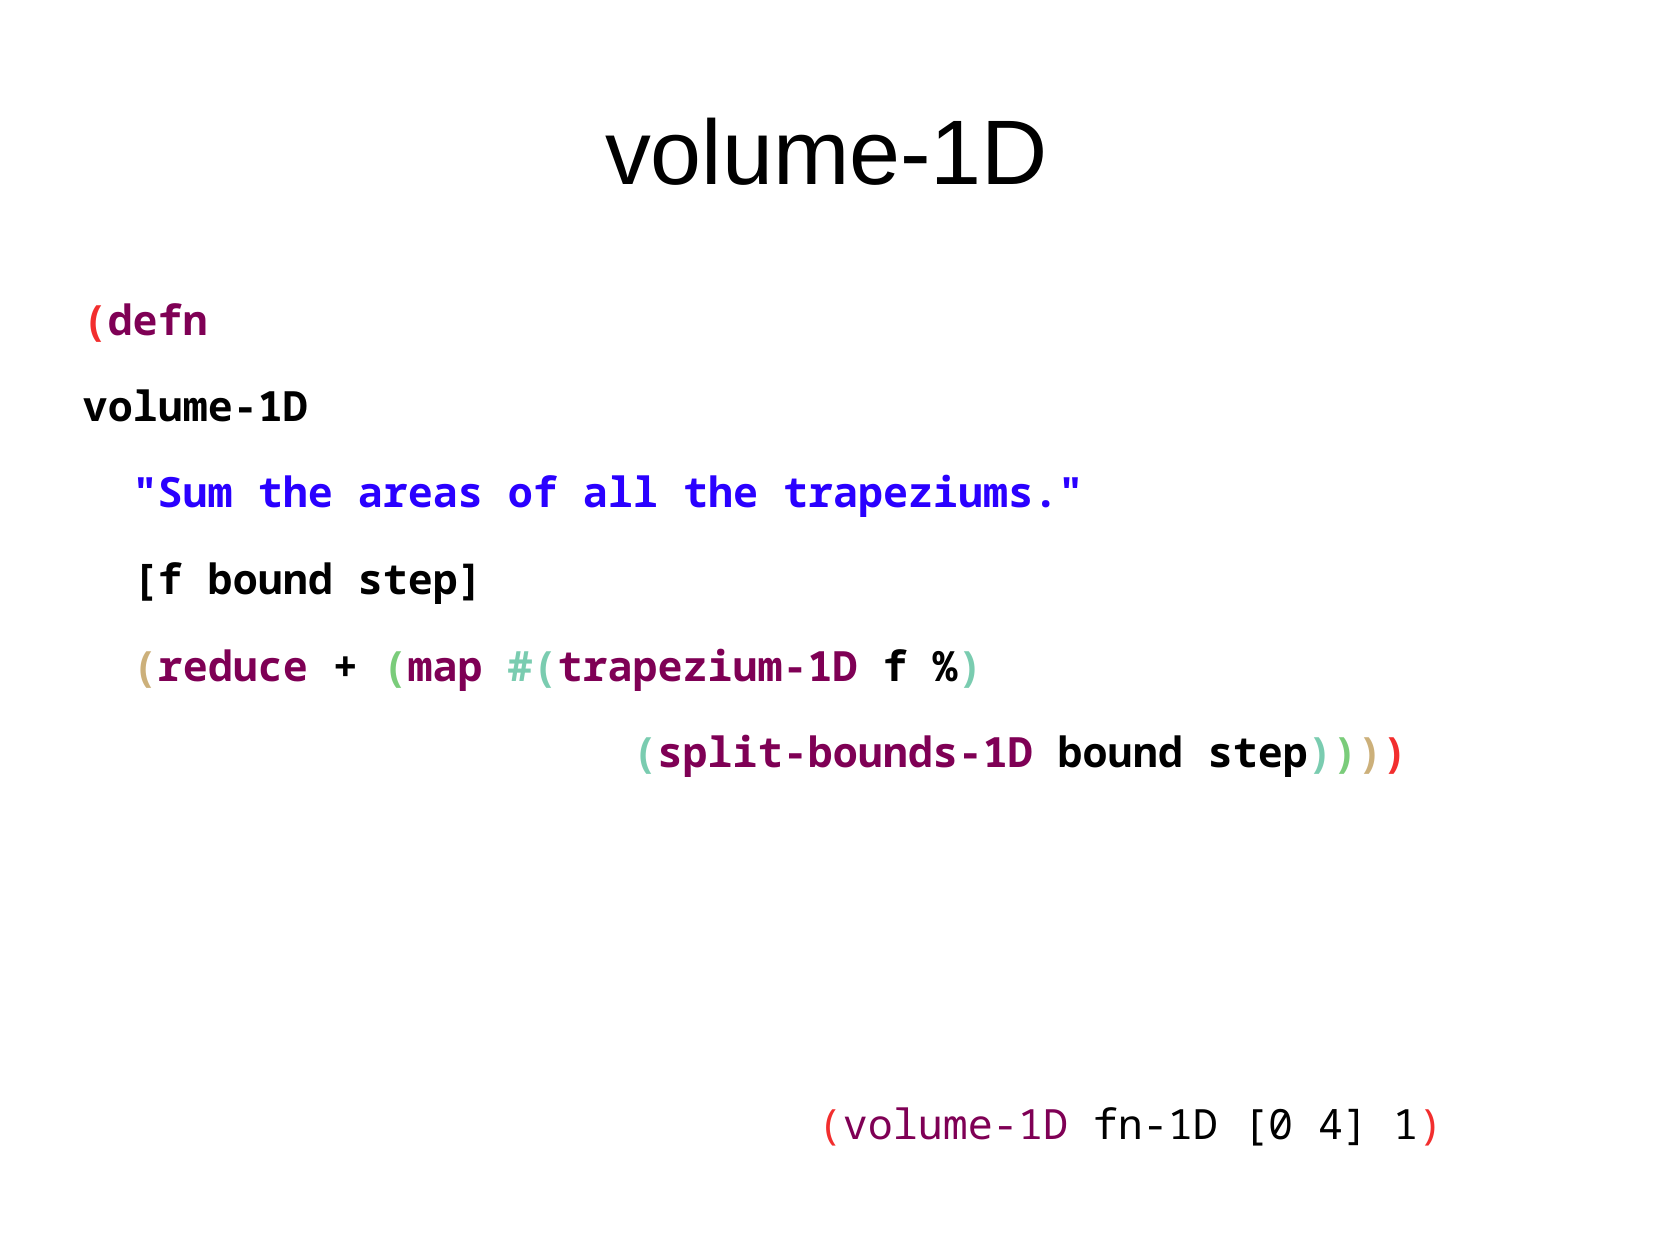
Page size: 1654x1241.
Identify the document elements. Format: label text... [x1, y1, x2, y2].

list (defn volume-1D "Sum the areas of all the trapeziums." [f bound step] (reduce + (map #(trapezium-1D f %) (split-bounds-1D bound step)))) [82, 290, 1538, 1010]
text_box (volume-1D fn-1D [0 4] 1) [803, 1087, 1547, 1151]
title volume-1D [82, 49, 1571, 257]
